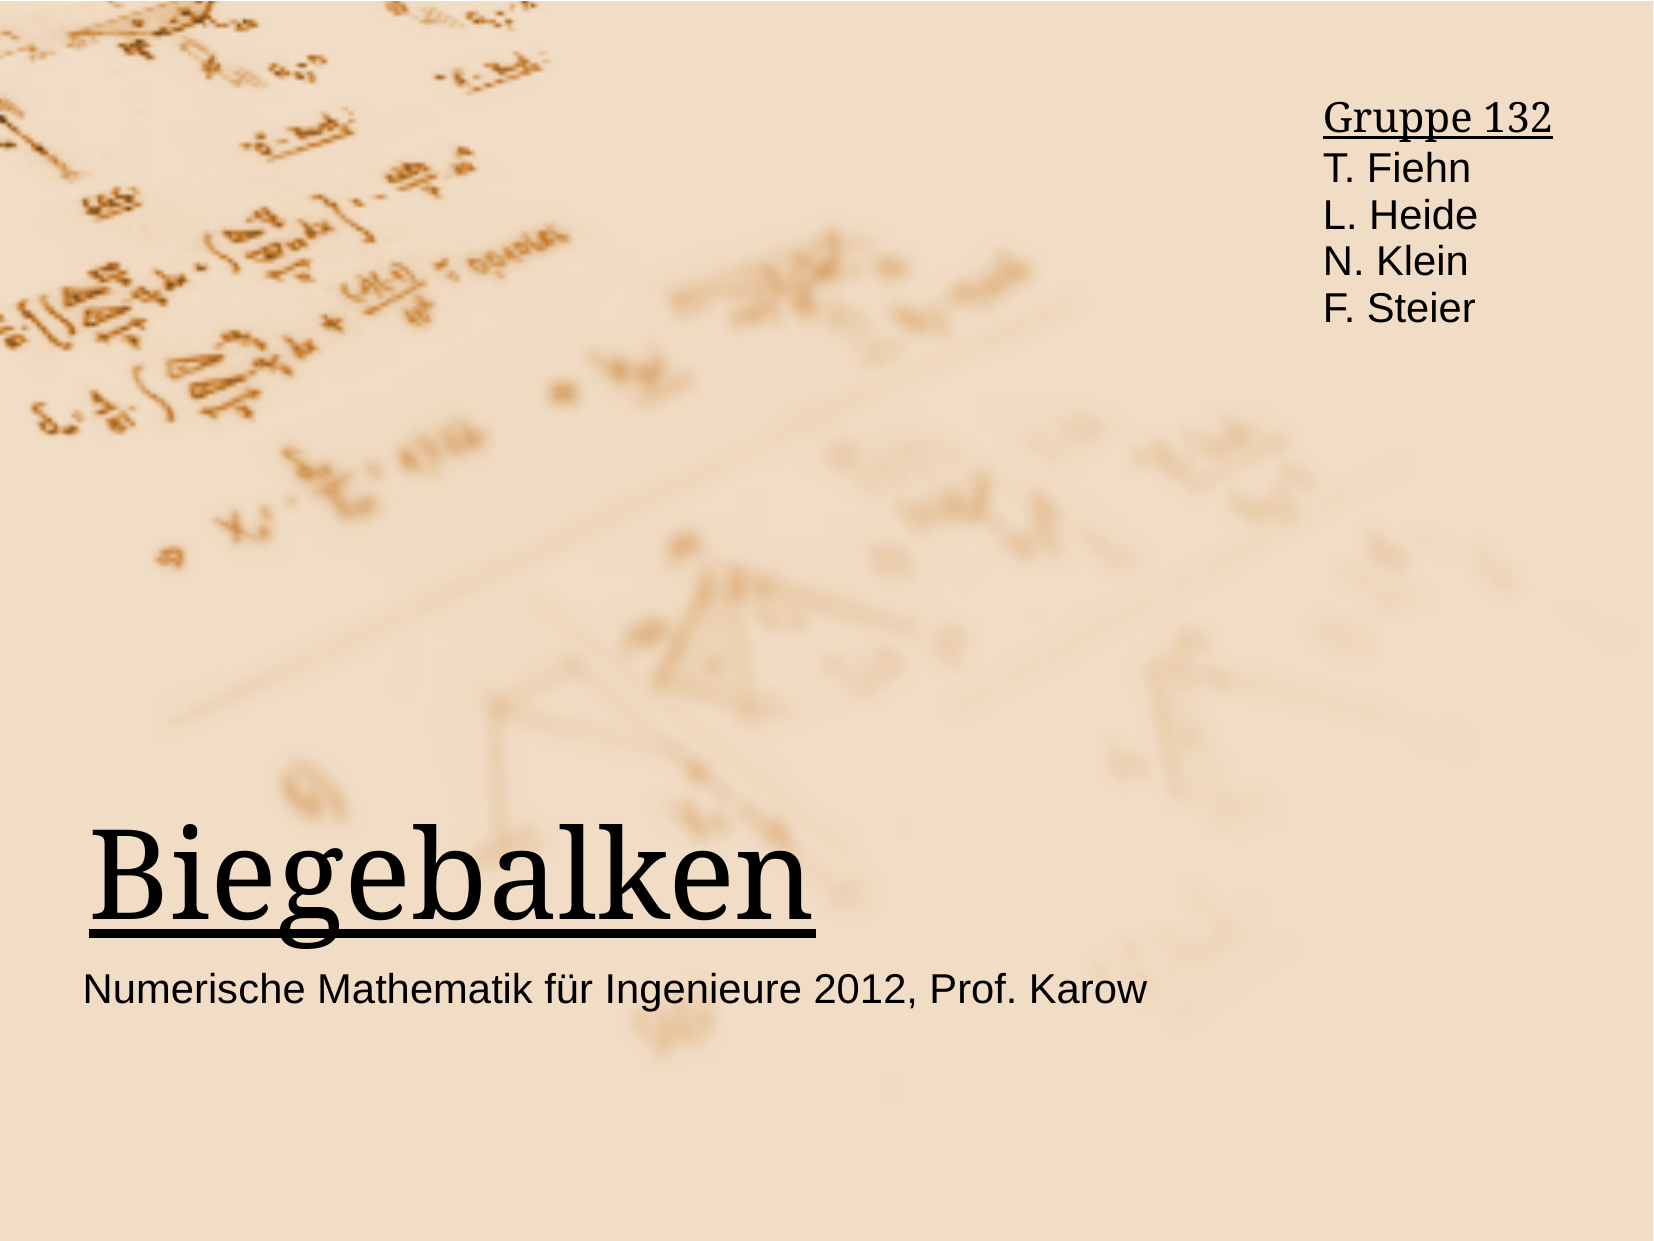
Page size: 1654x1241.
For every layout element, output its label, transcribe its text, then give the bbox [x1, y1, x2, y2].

subtitle Numerische Mathematik für Ingenieure 2012, Prof. Karow [82, 944, 1571, 1034]
title Biegebalken [88, 767, 1577, 975]
picture [0, 1, 1654, 1241]
text_box Gruppe 132 T. Fiehn L. Heide N. Klein F. Steier [1322, 76, 1560, 343]
